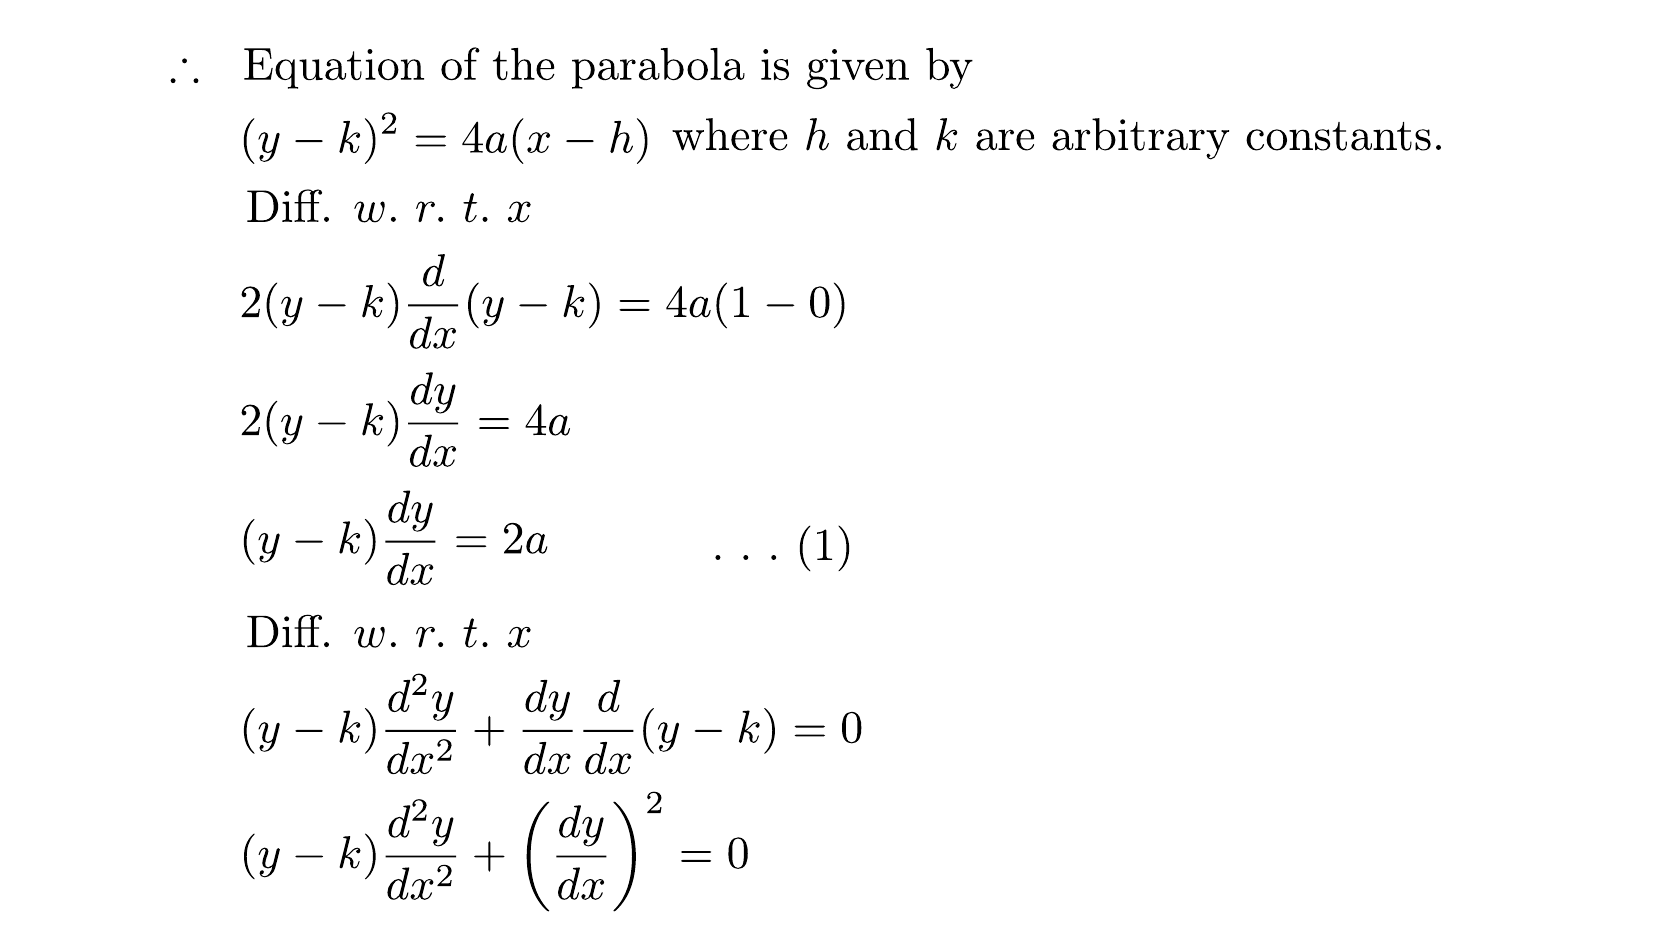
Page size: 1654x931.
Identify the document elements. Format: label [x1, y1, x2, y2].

text_box [241, 673, 862, 775]
text_box [713, 525, 850, 572]
text_box [247, 614, 531, 648]
text_box [241, 112, 648, 164]
text_box [170, 47, 973, 90]
text_box [241, 254, 845, 349]
text_box [247, 189, 531, 223]
text_box [241, 791, 748, 912]
subtitle [47, 35, 1619, 875]
text_box [241, 372, 571, 467]
text_box [241, 490, 548, 586]
text_box [672, 118, 1442, 160]
